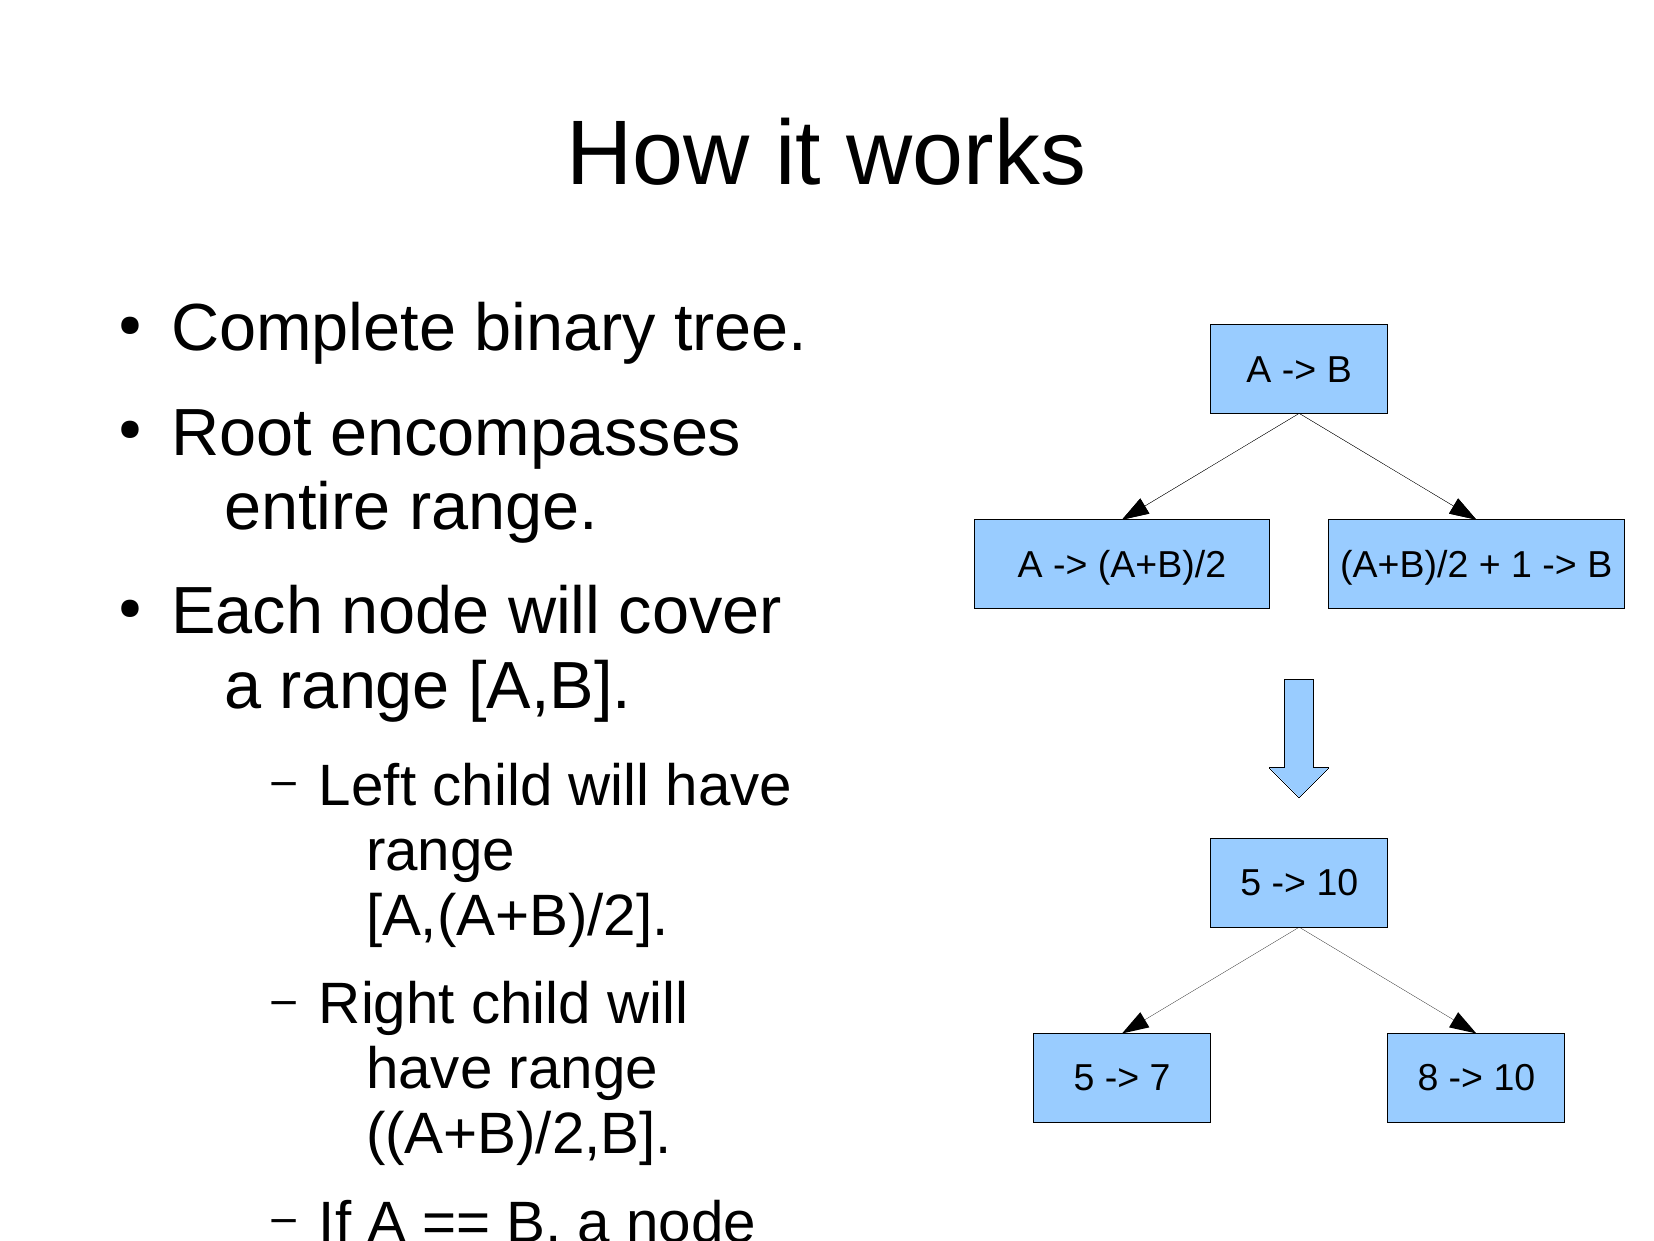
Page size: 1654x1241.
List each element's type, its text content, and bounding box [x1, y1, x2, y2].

text_box A -> (A+B)/2 [974, 519, 1270, 609]
text_box 5 -> 7 [1033, 1033, 1211, 1123]
text_box 5 -> 10 [1210, 838, 1388, 928]
text_box (A+B)/2 + 1 -> B [1328, 519, 1625, 609]
text_box A -> B [1210, 324, 1388, 414]
text_box 8 -> 10 [1387, 1033, 1565, 1123]
text_box [1269, 679, 1329, 798]
title How it works [82, 49, 1571, 257]
list Complete binary tree. Root encompasses entire range. Each node will cover a range [A,B]. Left child will have range [A,(A+B)/2]. Right child will have range ((A+B)/2,B]. If A == B, a node has no children. [82, 290, 809, 1191]
